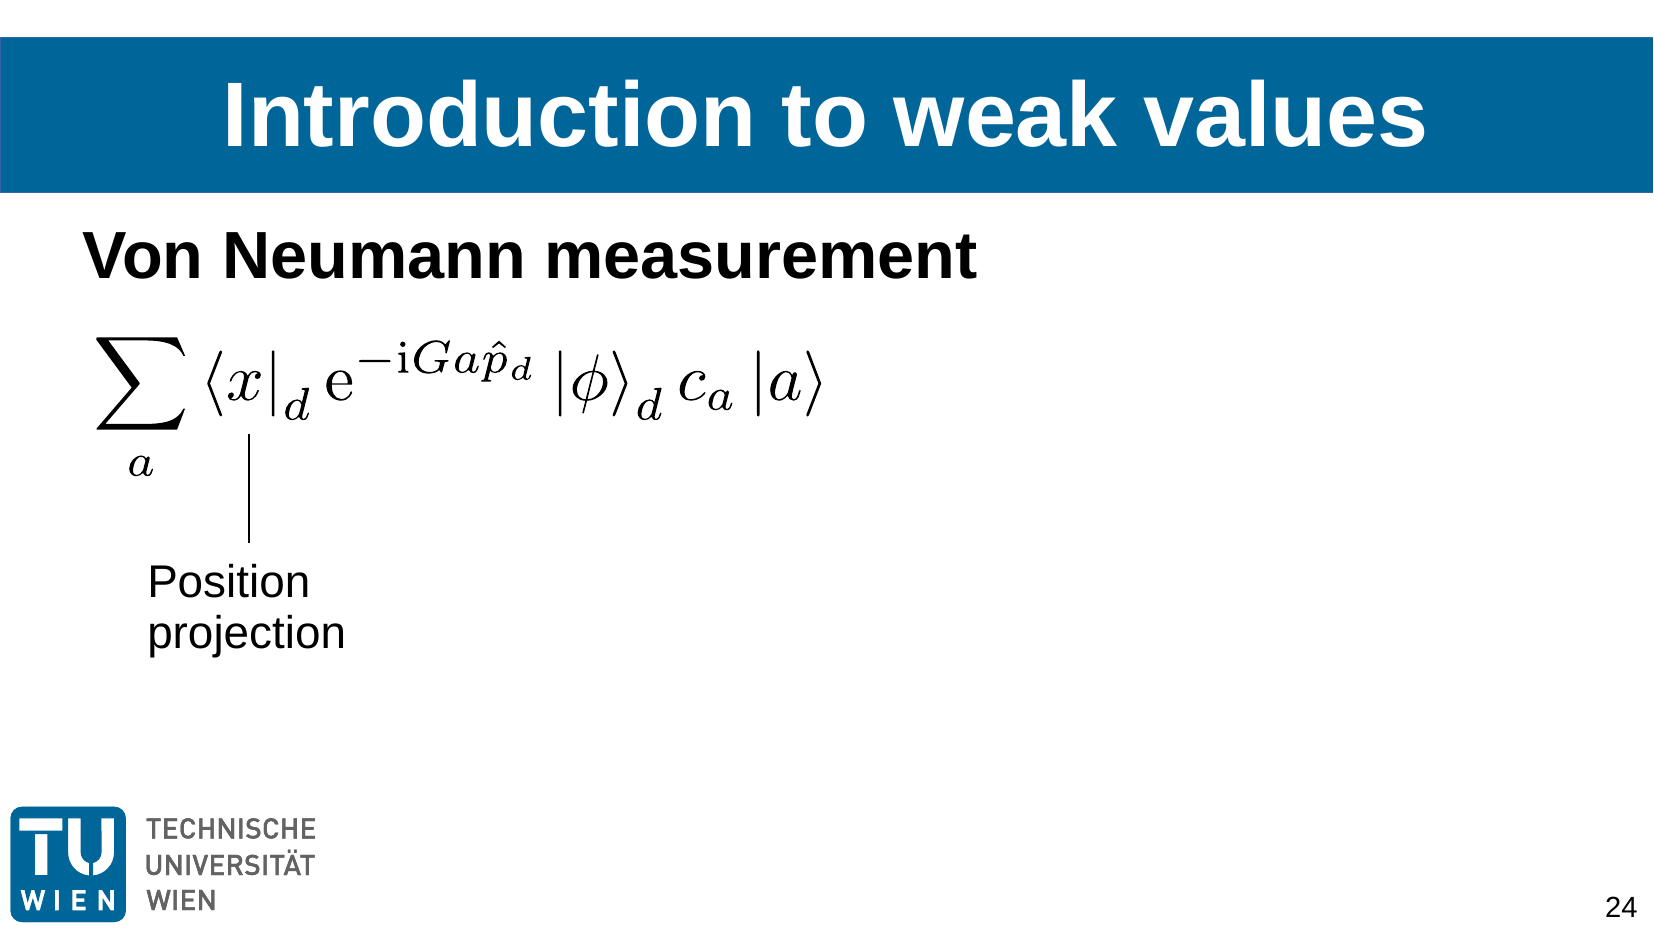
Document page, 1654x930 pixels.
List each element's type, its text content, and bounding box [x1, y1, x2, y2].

title Introduction to weak values [0, 37, 1653, 193]
text_box Position projection [132, 548, 371, 666]
picture [83, 323, 825, 489]
list Von Neumann measurement [82, 217, 1571, 757]
